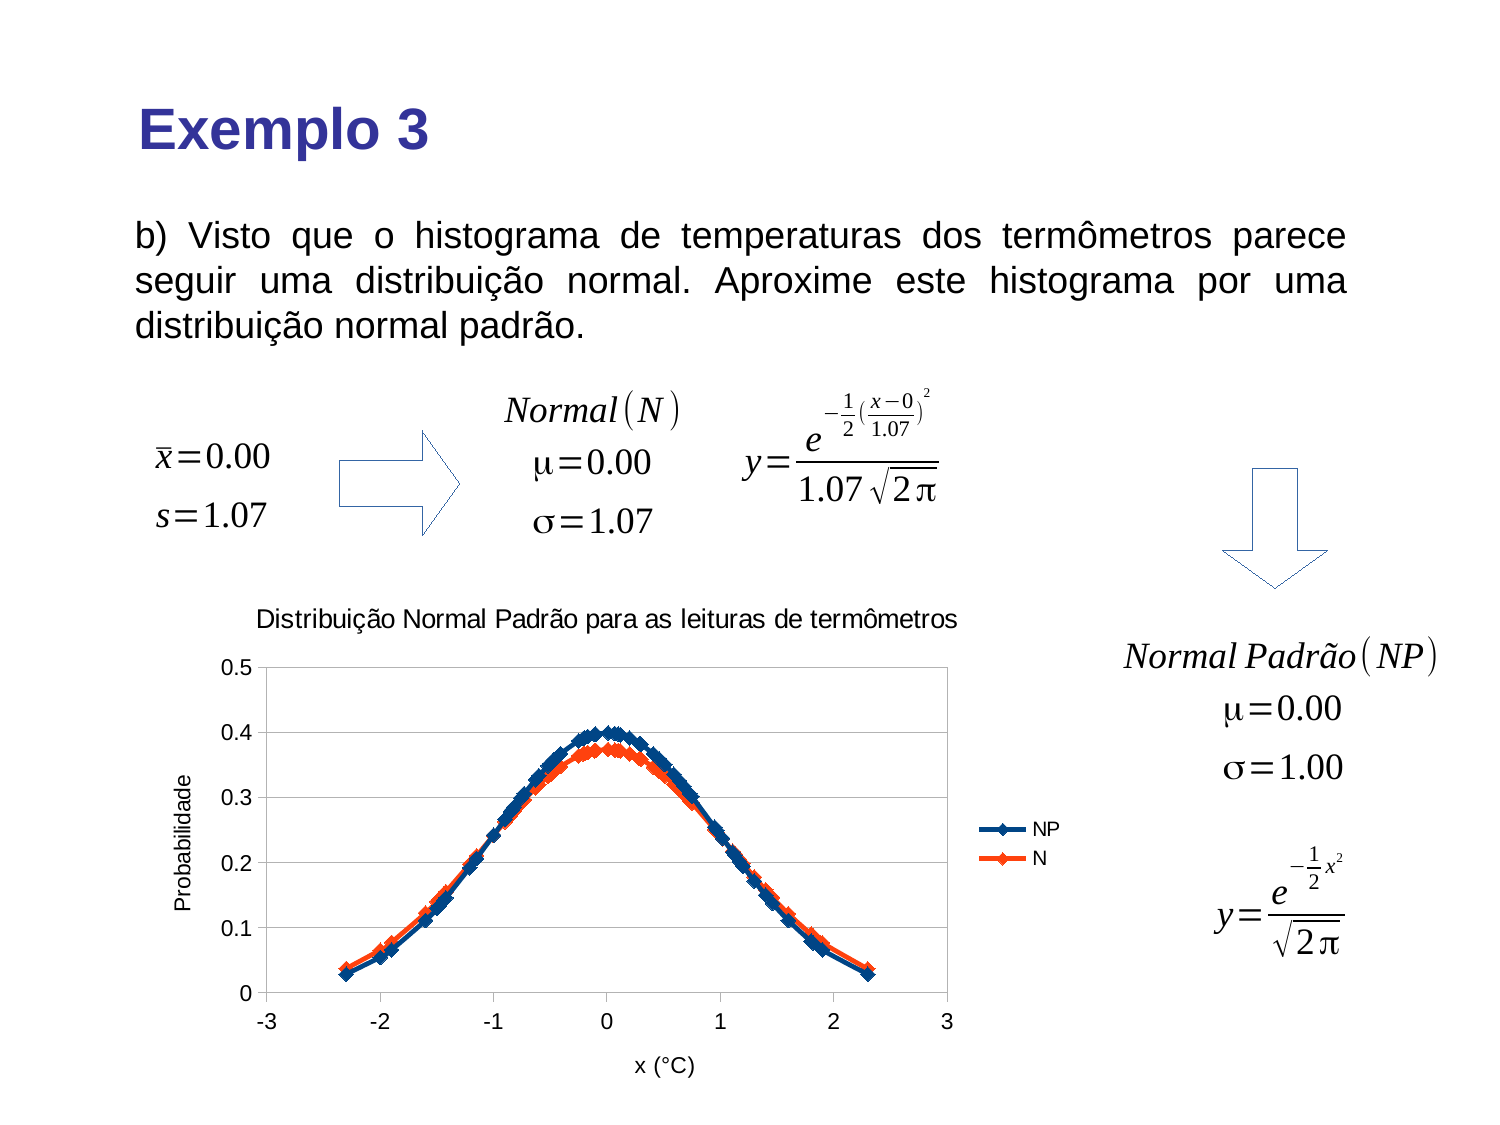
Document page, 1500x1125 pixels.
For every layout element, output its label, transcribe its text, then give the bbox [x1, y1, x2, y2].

chart [496, 388, 687, 434]
chart [1115, 635, 1445, 680]
text_box b) Visto que o histograma de temperaturas dos termômetros parece seguir uma distribuição normal. Aproxime este histograma por uma distribuição normal padrão. [120, 203, 1362, 354]
chart [733, 385, 947, 510]
chart [1205, 841, 1354, 963]
chart [135, 578, 1080, 1110]
text_box Exemplo 3 [123, 84, 1400, 179]
chart [526, 500, 661, 543]
chart [148, 435, 279, 478]
chart [1216, 688, 1349, 731]
chart [1216, 747, 1351, 789]
chart [148, 495, 275, 537]
chart [526, 441, 659, 485]
